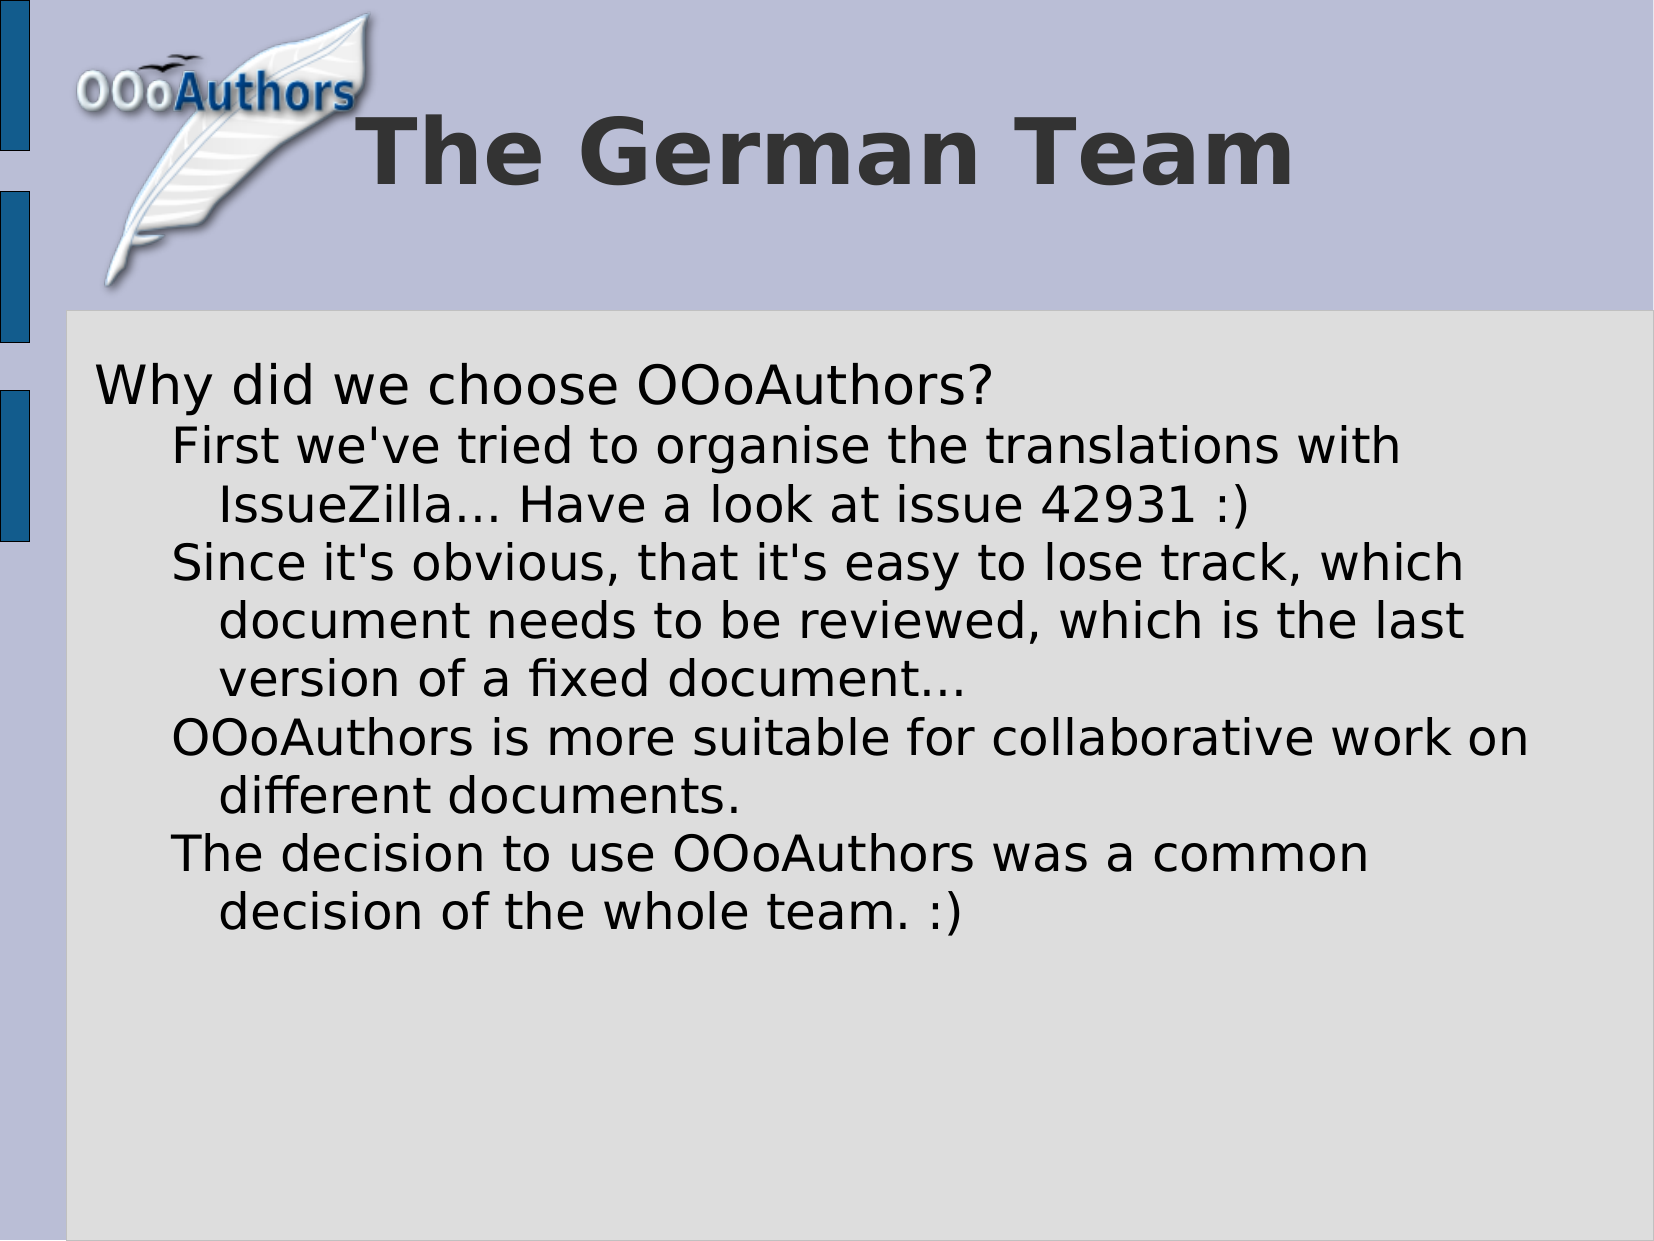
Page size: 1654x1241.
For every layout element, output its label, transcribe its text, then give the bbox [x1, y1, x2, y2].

title The German Team [82, 49, 1571, 257]
list Why did we choose OOoAuthors? First we've tried to organise the translations with IssueZilla... Have a look at issue 42931 :) Since it's obvious, that it's easy to lose track, which document needs to be reviewed, which is the last version of a fixed document... OOoAuthors is more suitable for collaborative work on different documents. The decision to use OOoAuthors was a common decision of the whole team. :) [76, 354, 1565, 1173]
picture [64, 0, 384, 302]
